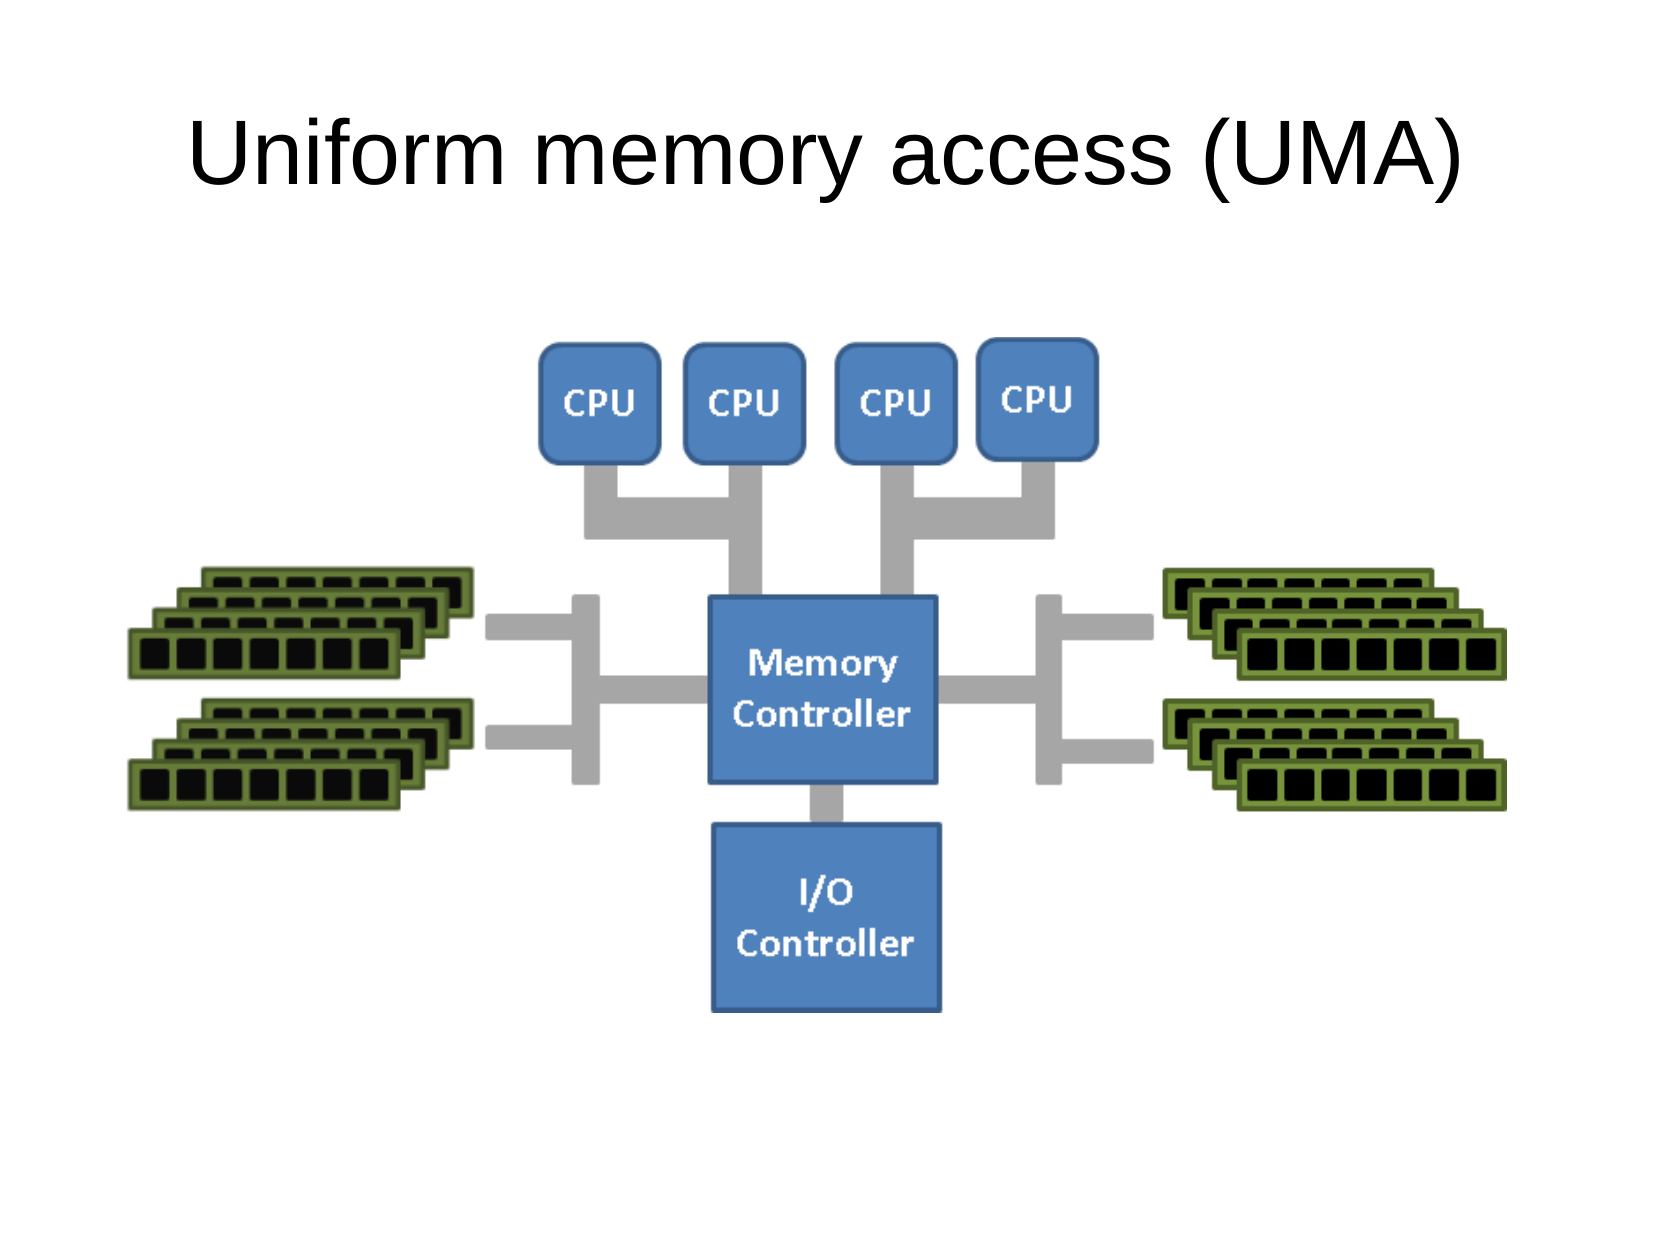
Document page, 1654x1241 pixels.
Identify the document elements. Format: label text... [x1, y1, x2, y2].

title Uniform memory access (UMA) [82, 49, 1571, 257]
picture [124, 337, 1507, 1013]
